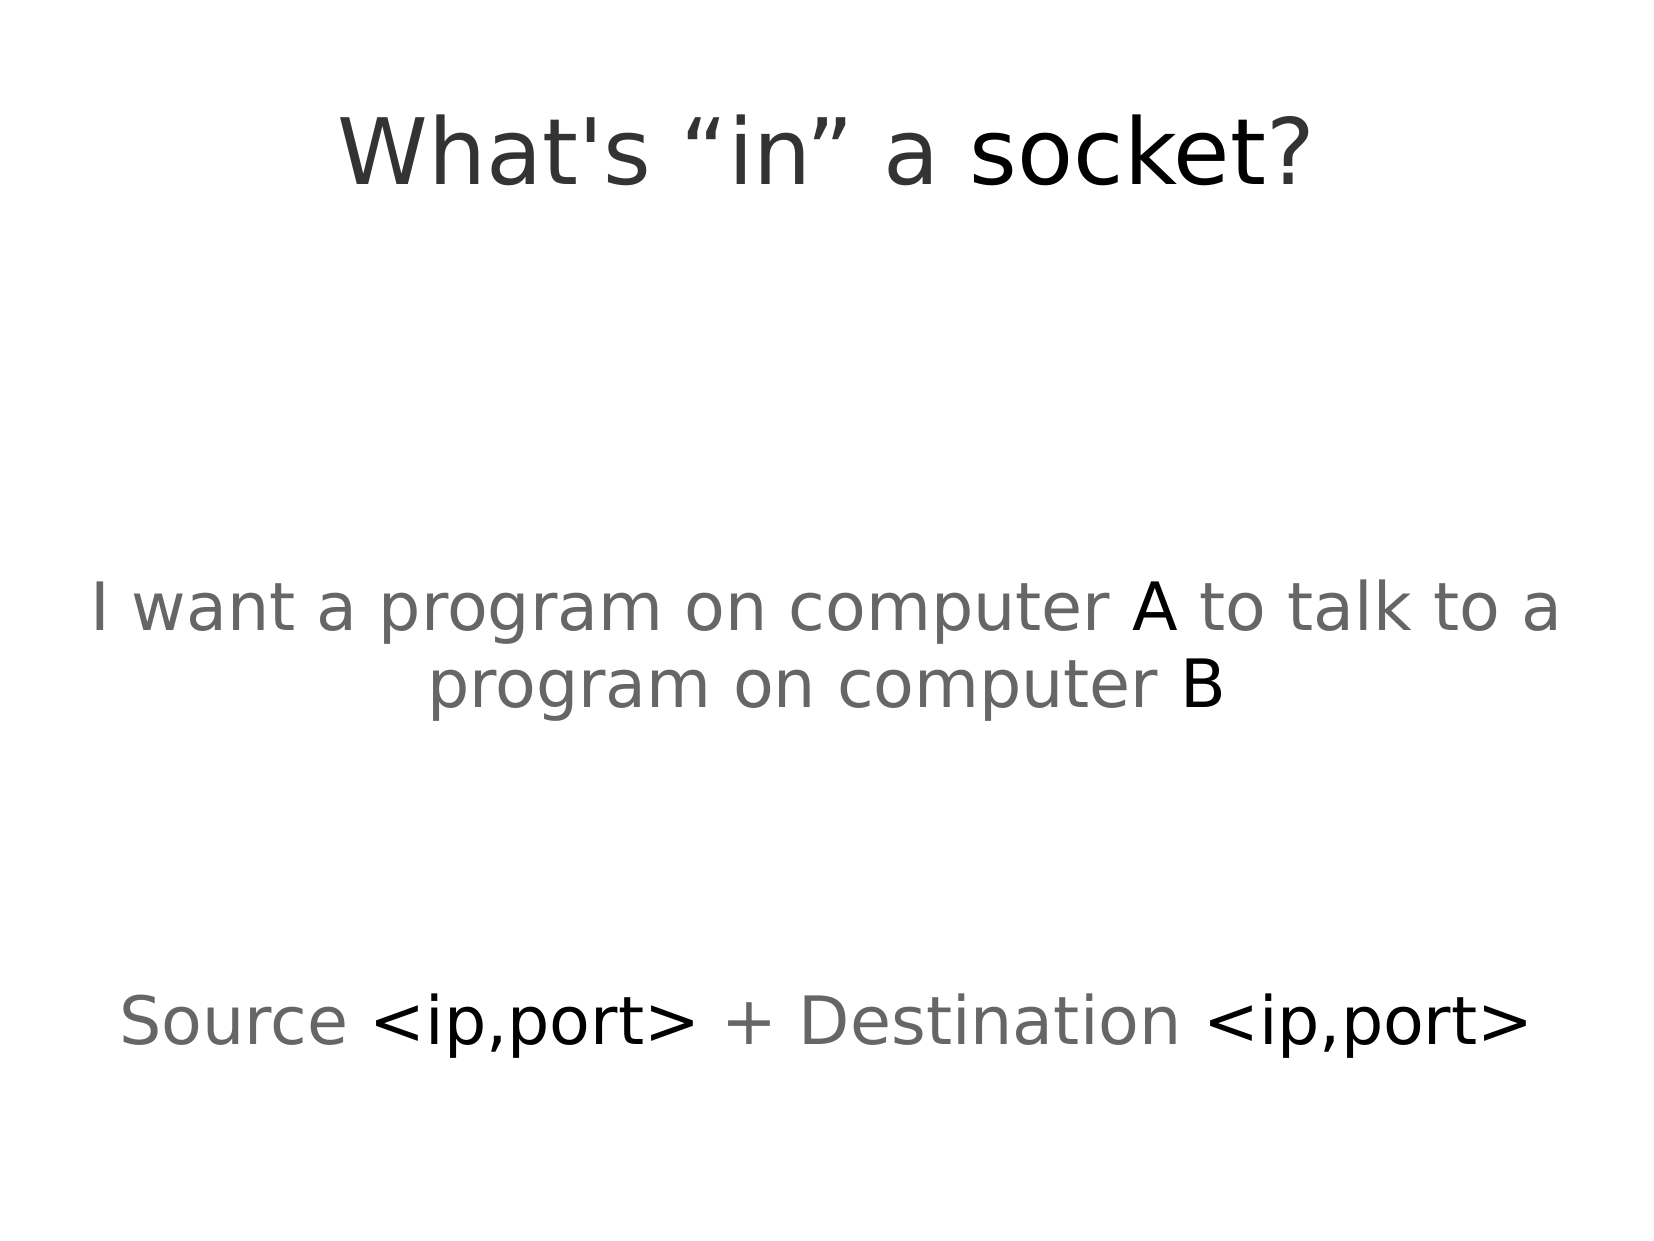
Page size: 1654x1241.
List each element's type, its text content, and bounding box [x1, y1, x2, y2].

list Source <ip,port> + Destination <ip,port> [82, 290, 1571, 1109]
title What's “in” a socket? [82, 49, 1571, 257]
